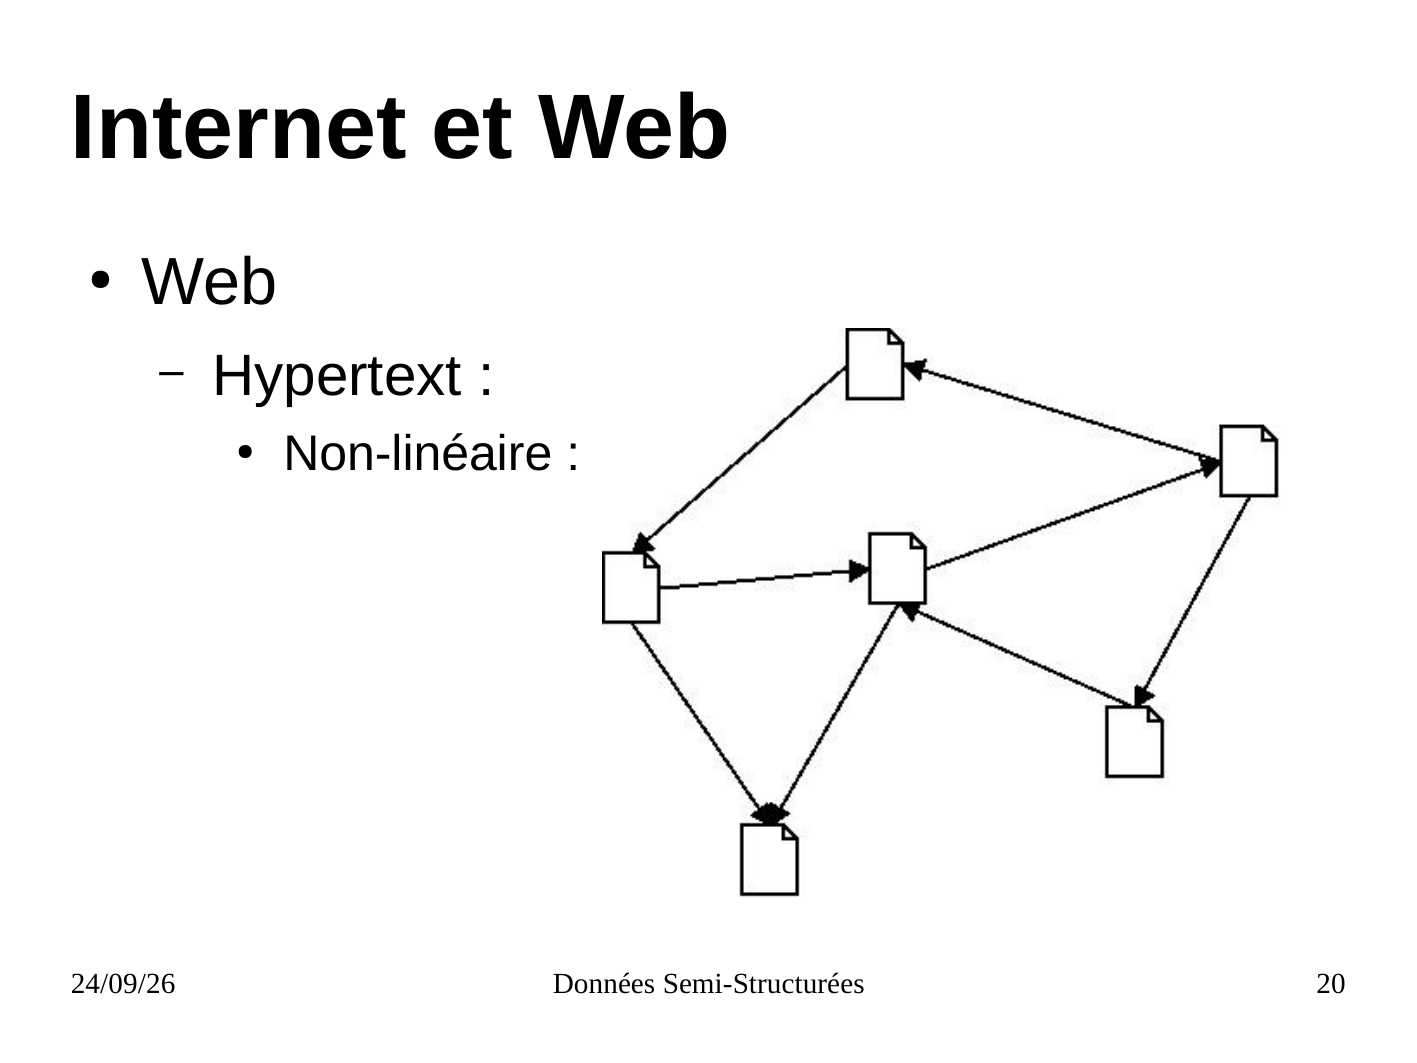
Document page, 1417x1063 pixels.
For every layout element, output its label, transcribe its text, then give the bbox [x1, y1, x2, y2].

picture [602, 328, 1282, 898]
title Internet et Web [70, 42, 1346, 212]
list Web Hypertext : Non-linéaire : [70, 244, 1346, 925]
